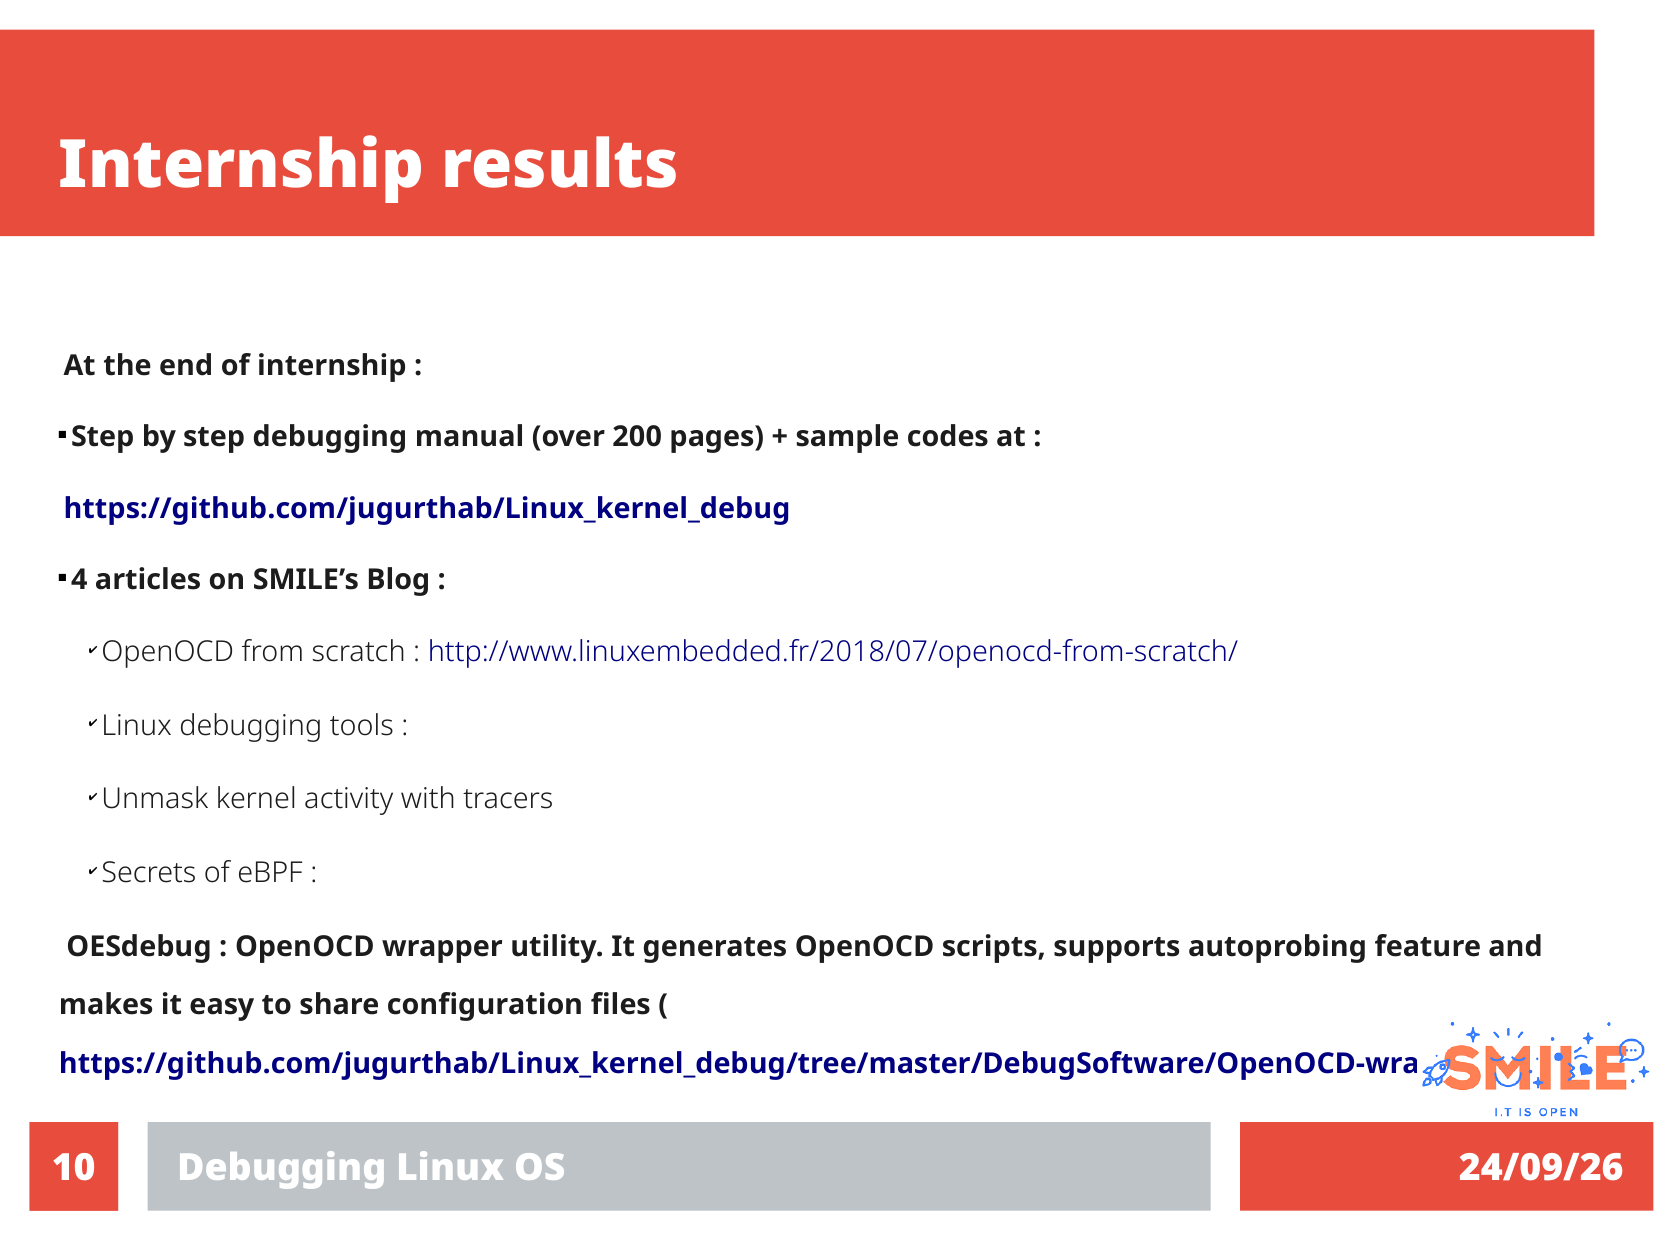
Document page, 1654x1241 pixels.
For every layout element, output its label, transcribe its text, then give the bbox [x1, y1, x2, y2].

picture [1417, 1019, 1653, 1123]
list At the end of internship : Step by step debugging manual (over 200 pages) + sample codes at : https://github.com/jugurthab/Linux_kernel_debug 4 articles on SMILE’s Blog : OpenOCD from scratch : http://www.linuxembedded.fr/2018/07/openocd-from-scratch/ Linux debugging tools : Unmask kernel activity with tracers Secrets of eBPF : OESdebug : OpenOCD wrapper utility. It generates OpenOCD scripts, supports autoprobing feature and makes it easy to share configuration files (https://github.com/jugurthab/Linux_kernel_debug/tree/master/DebugSoftware/OpenOCD-wrapper) [59, 324, 1607, 1093]
title Internship results [59, 59, 1595, 207]
